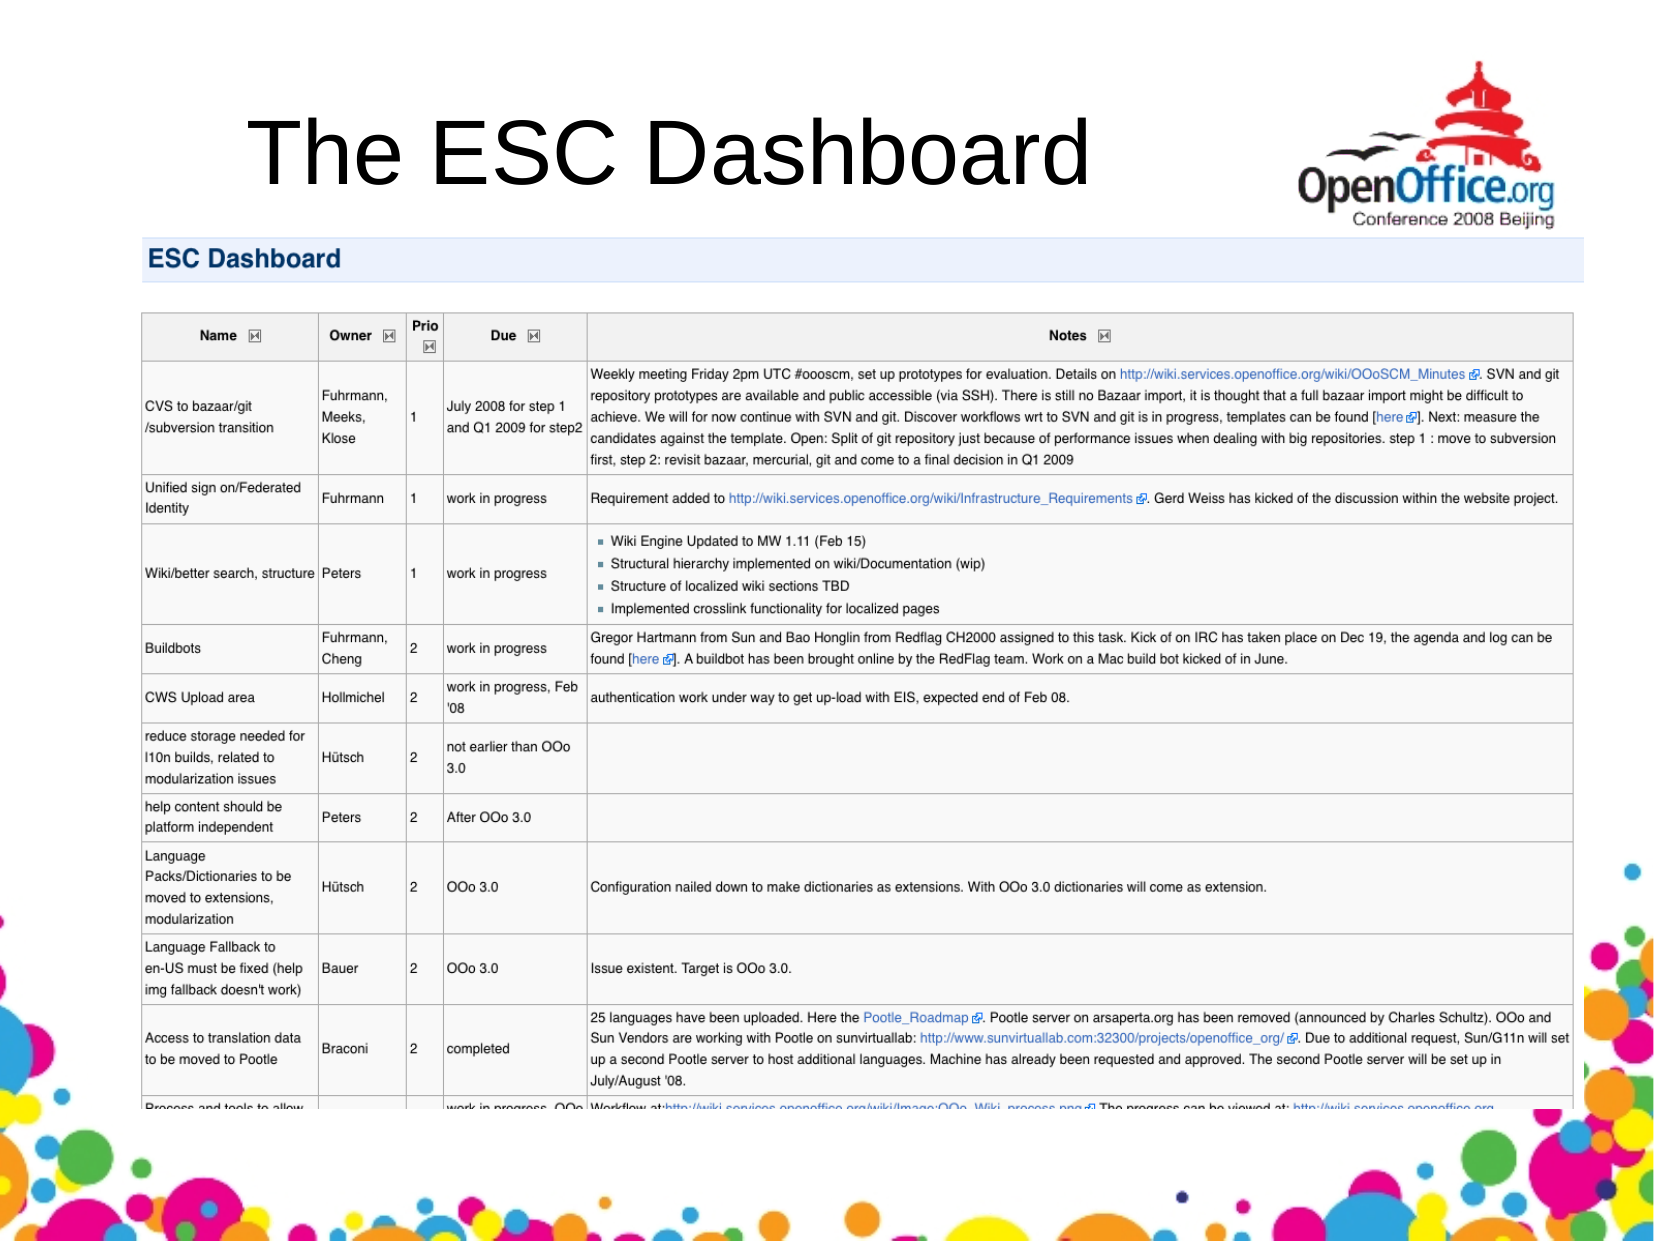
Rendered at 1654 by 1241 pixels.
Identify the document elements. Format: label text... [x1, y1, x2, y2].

title The ESC Dashboard [82, 49, 1258, 257]
picture [0, 51, 1654, 1241]
